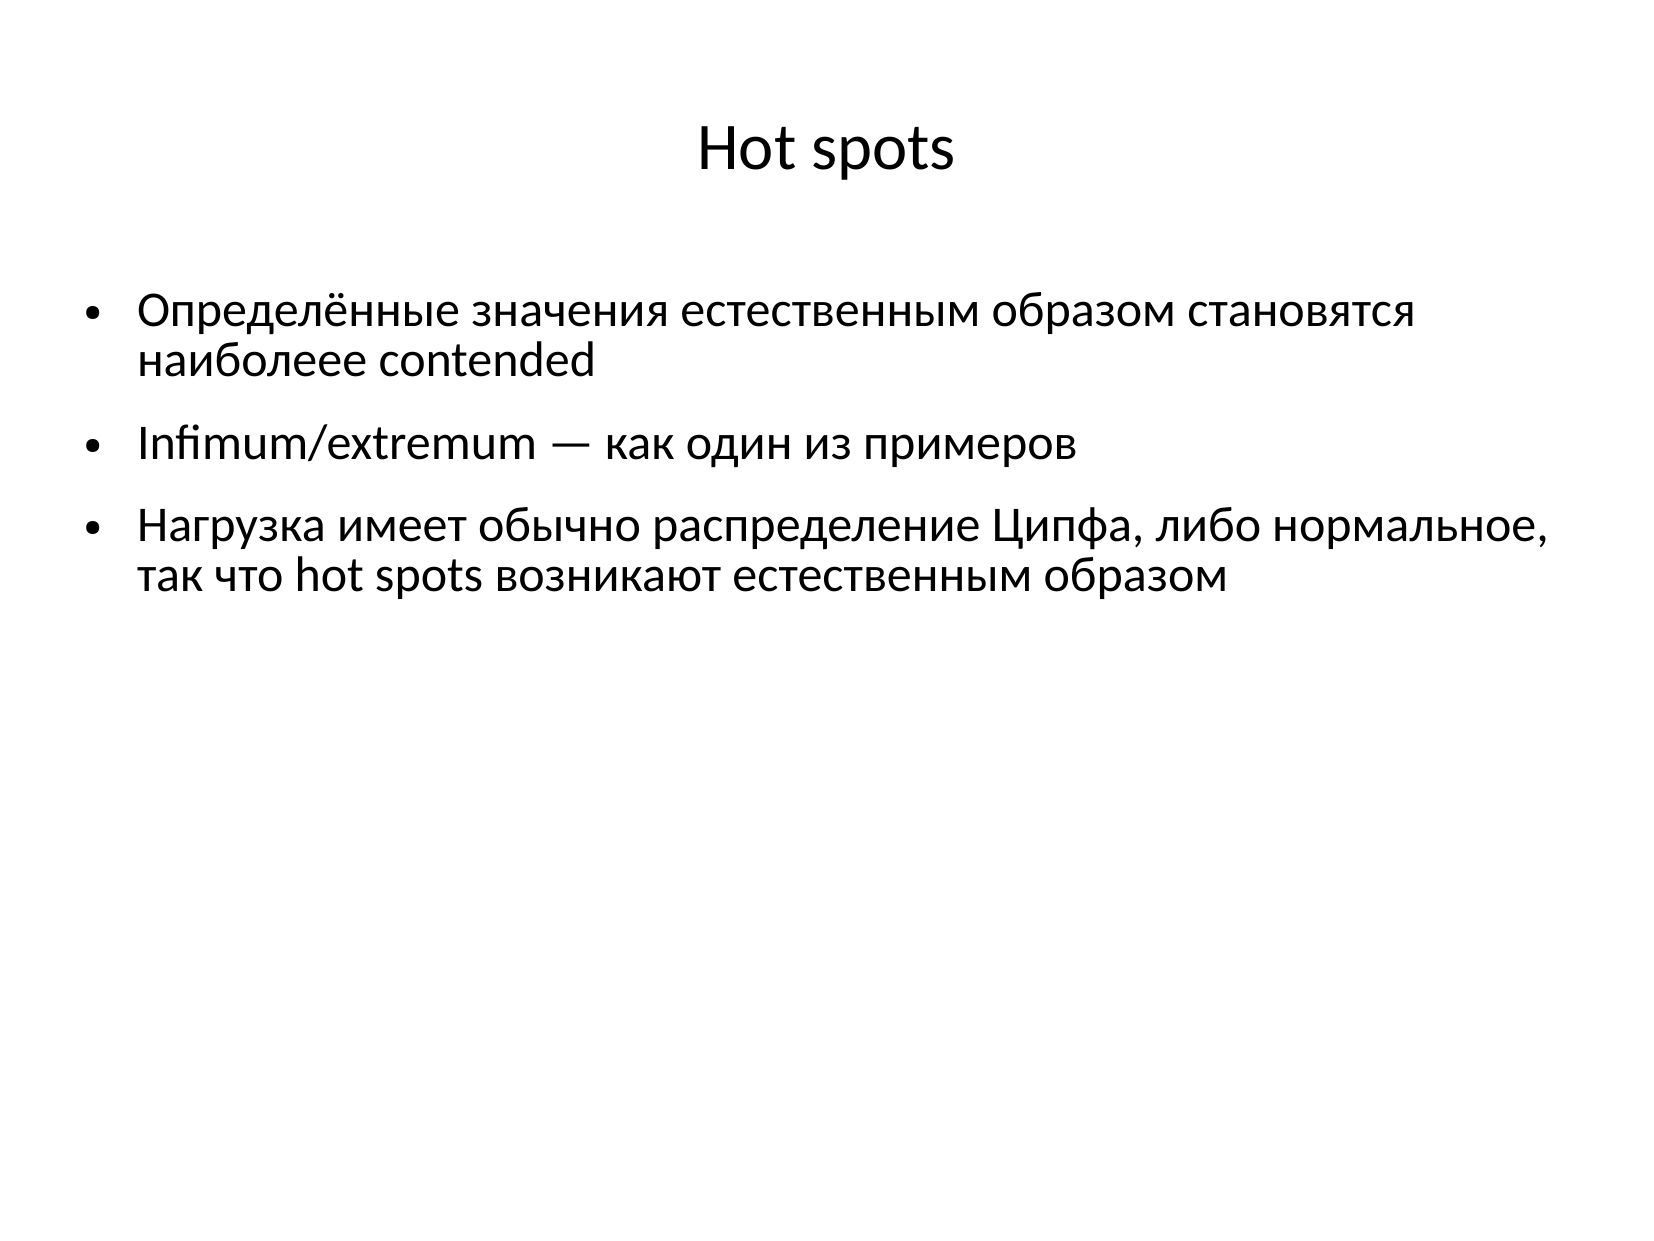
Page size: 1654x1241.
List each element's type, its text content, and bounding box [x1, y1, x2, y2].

title Hot spots [82, 49, 1571, 257]
list Определённые значения естественным образом становятся наиболеее contended Infimum/extremum — как один из примеров Нагрузка имеет обычно распределение Ципфа, либо нормальное, так что hot spots возникают естественным образом [66, 289, 1555, 1108]
